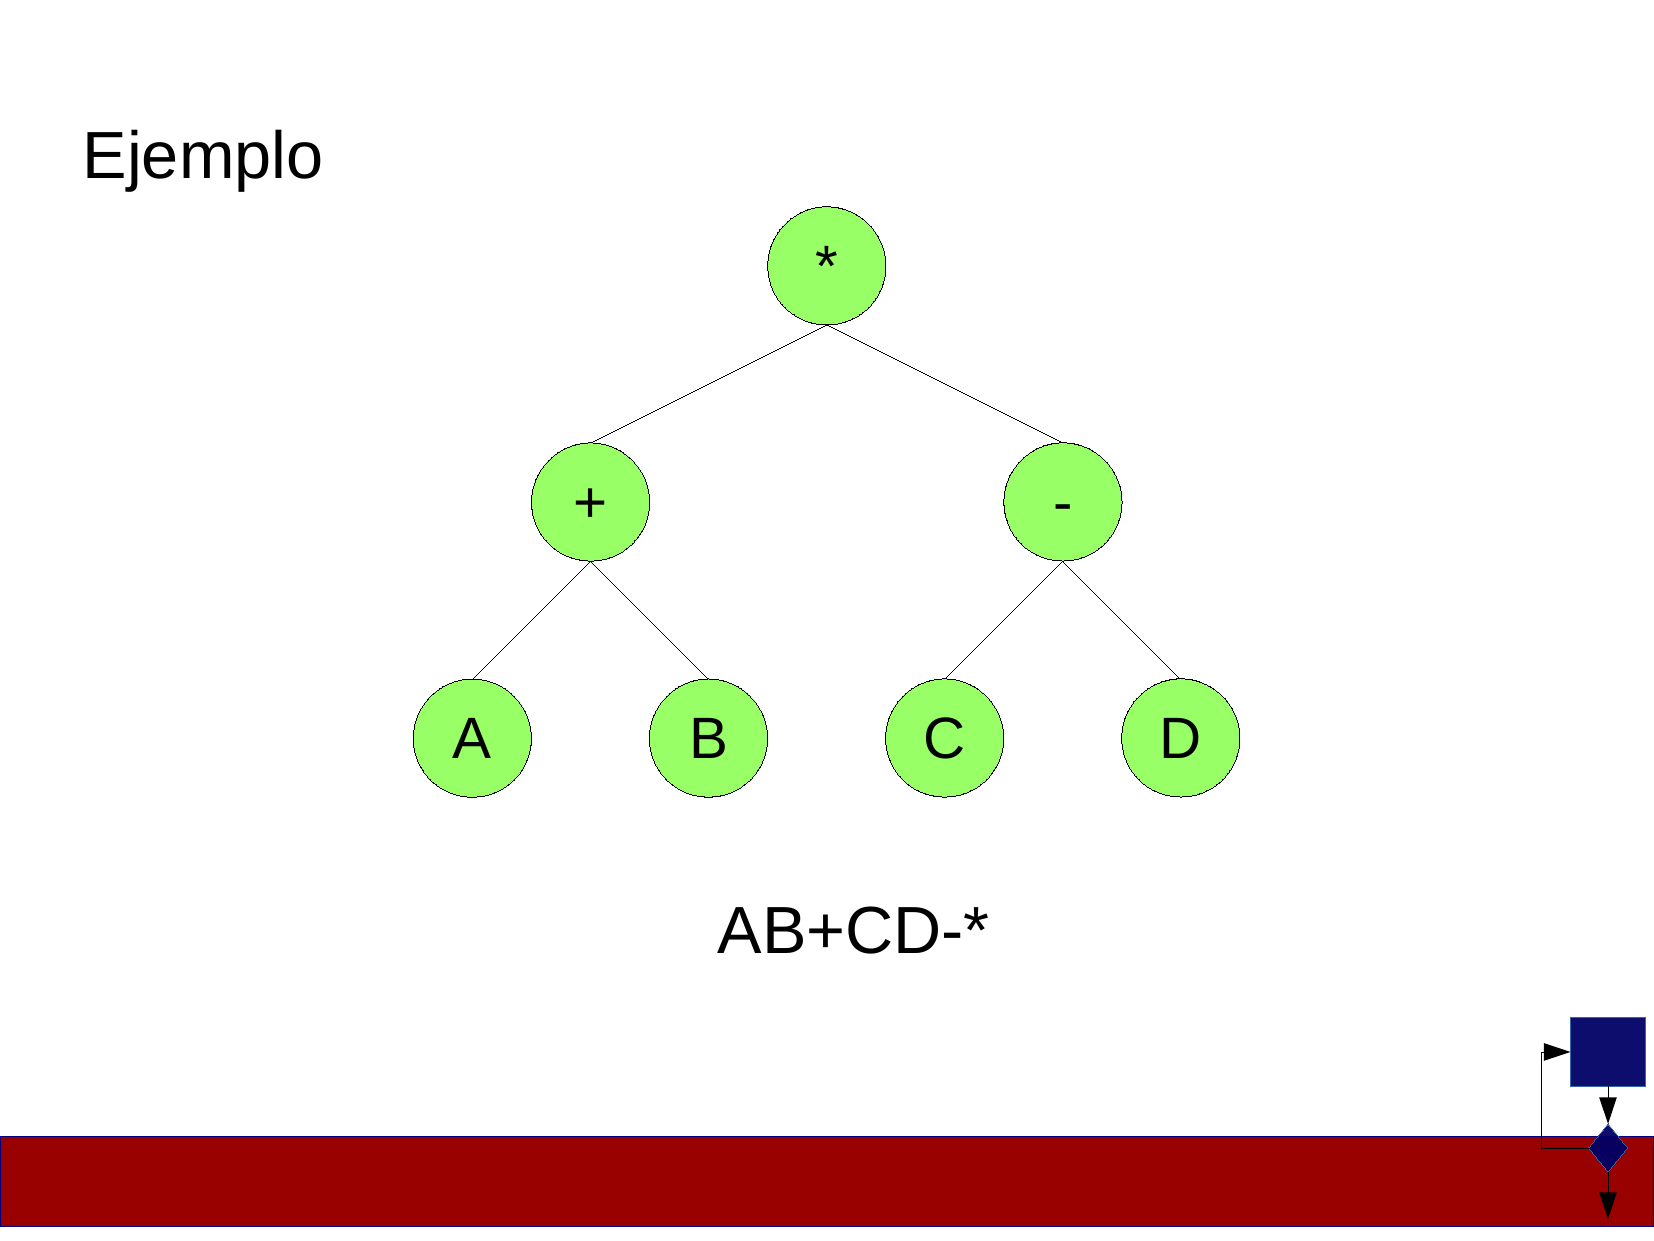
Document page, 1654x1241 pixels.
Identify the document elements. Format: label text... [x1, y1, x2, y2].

text_box B [649, 678, 768, 798]
text_box - [1003, 442, 1123, 562]
subtitle Ejemplo [82, 49, 1571, 1010]
text_box + [531, 442, 650, 562]
text_box AB+CD-* [702, 870, 1011, 991]
text_box A [413, 679, 532, 798]
text_box D [1121, 678, 1240, 798]
text_box C [885, 678, 1004, 798]
text_box [1570, 1017, 1646, 1087]
text_box [0, 1124, 1654, 1227]
text_box * [767, 206, 886, 325]
